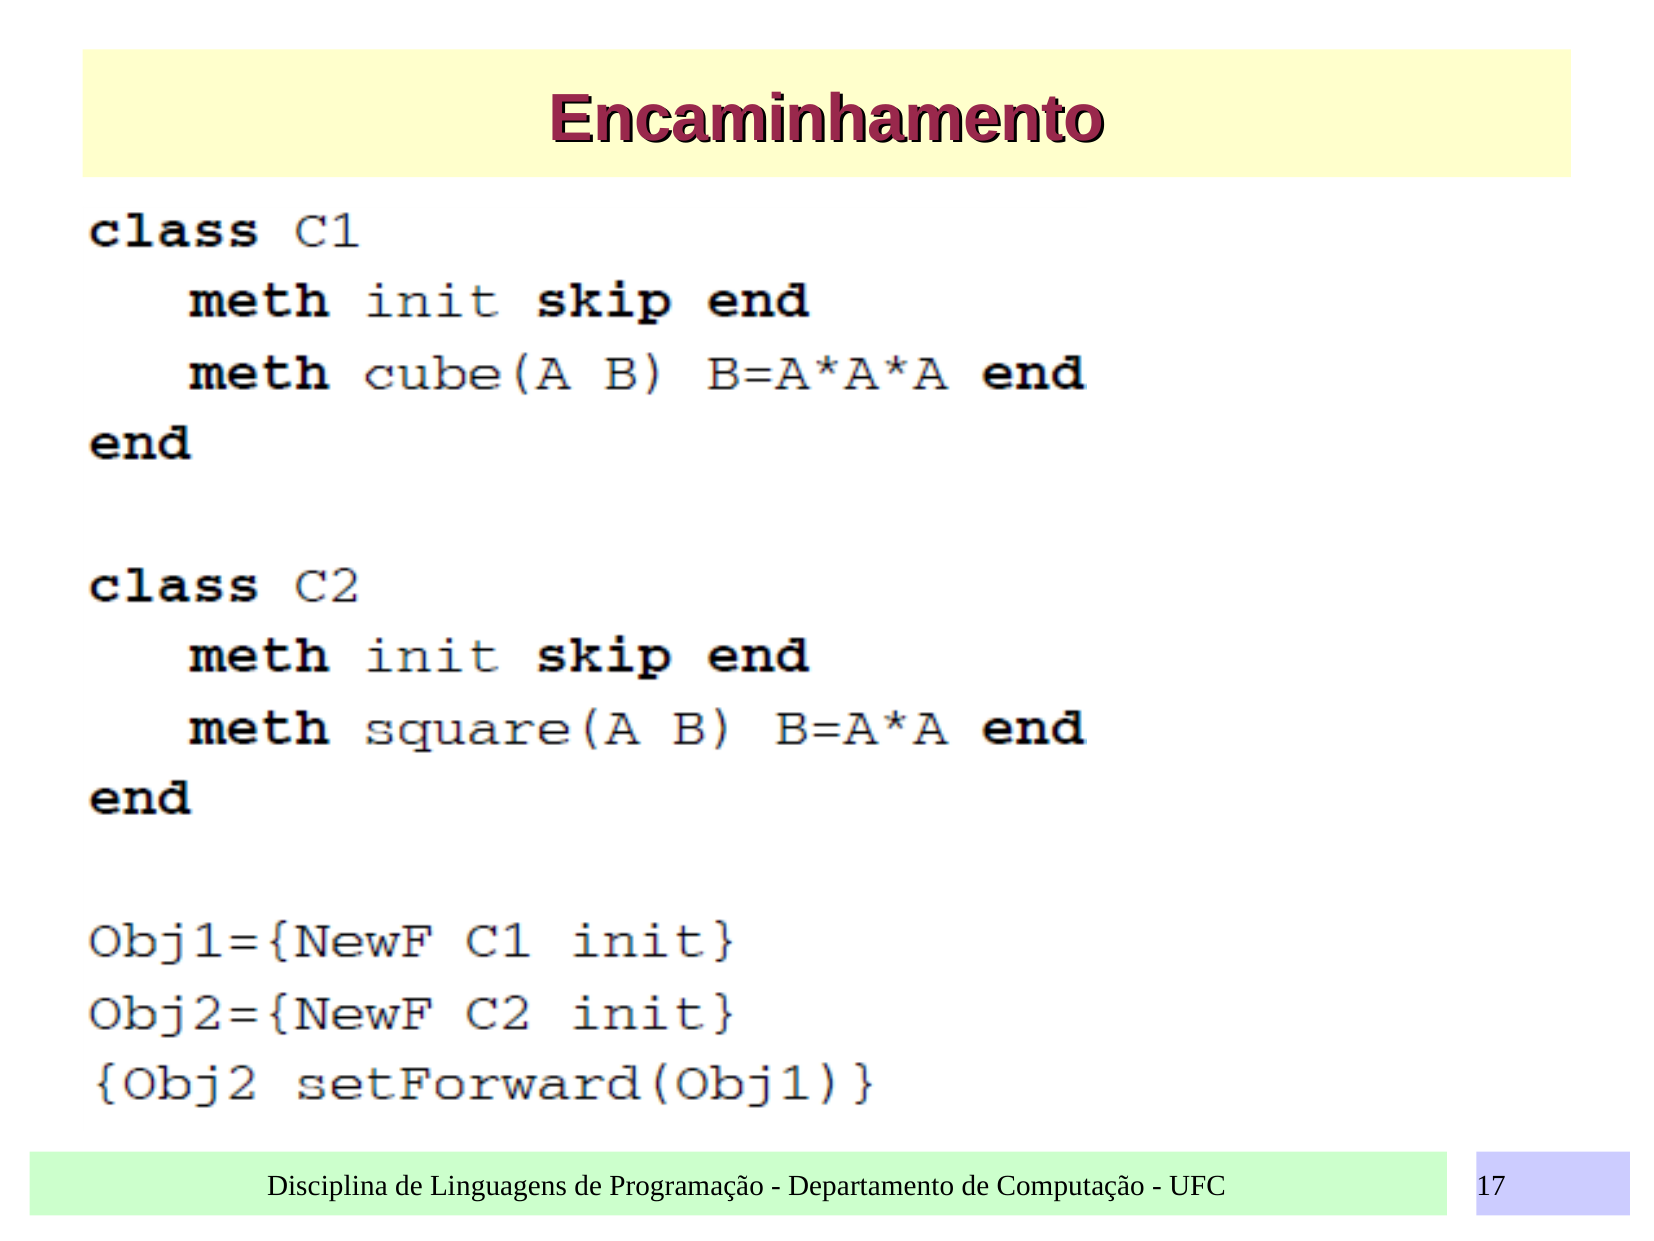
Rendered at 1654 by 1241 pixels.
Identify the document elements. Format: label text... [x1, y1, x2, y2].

title Encaminhamento [82, 49, 1571, 178]
text_box Disciplina de Linguagens de Programação - Departamento de Computação - UFC [29, 1151, 1447, 1216]
text_box <número> [1476, 1151, 1630, 1216]
picture [82, 206, 1087, 1131]
